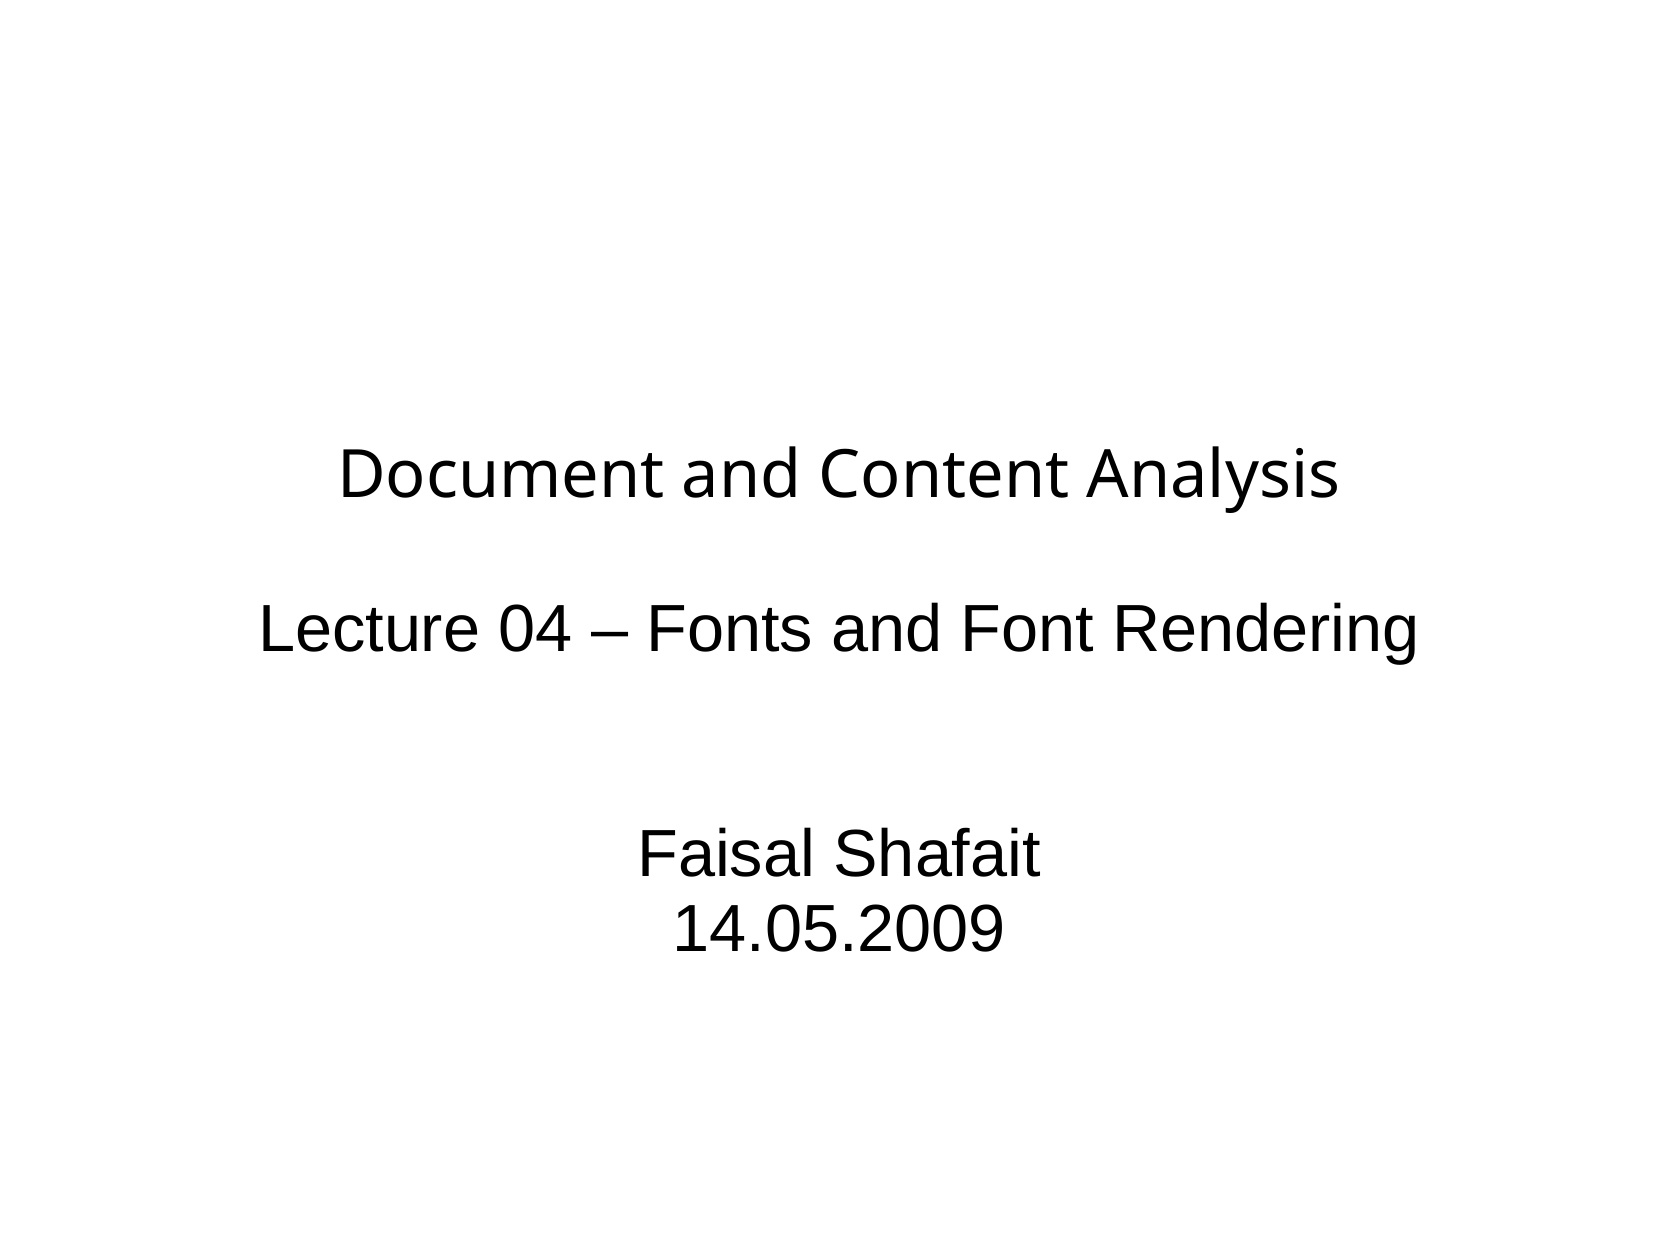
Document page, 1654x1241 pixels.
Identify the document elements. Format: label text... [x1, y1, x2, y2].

subtitle Document and Content Analysis Lecture 04 – Fonts and Font Rendering Faisal Shafait 14.05.2009 [25, 226, 1654, 1166]
